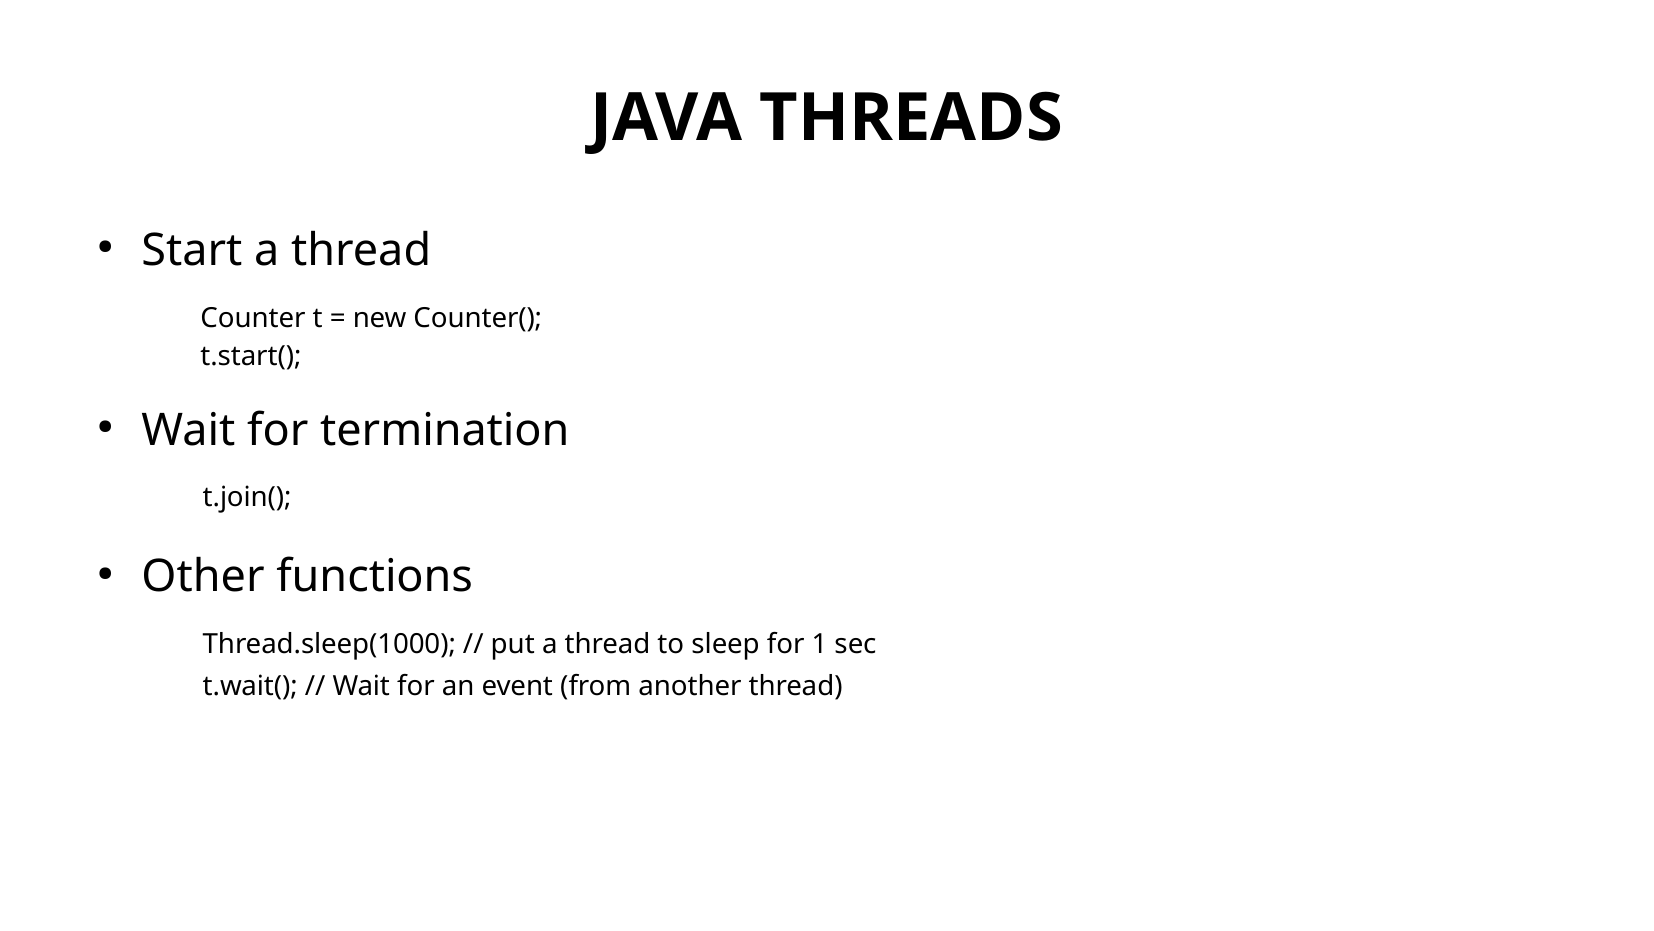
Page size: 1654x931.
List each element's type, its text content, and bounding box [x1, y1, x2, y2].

list Start a thread Counter t = new Counter(); t.start(); Wait for termination t.join(); Other functions Thread.sleep(1000); // put a thread to sleep for 1 sec t.wait(); // Wait for an event (from another thread) [82, 217, 1571, 804]
title JAVA THREADS [82, 36, 1571, 193]
